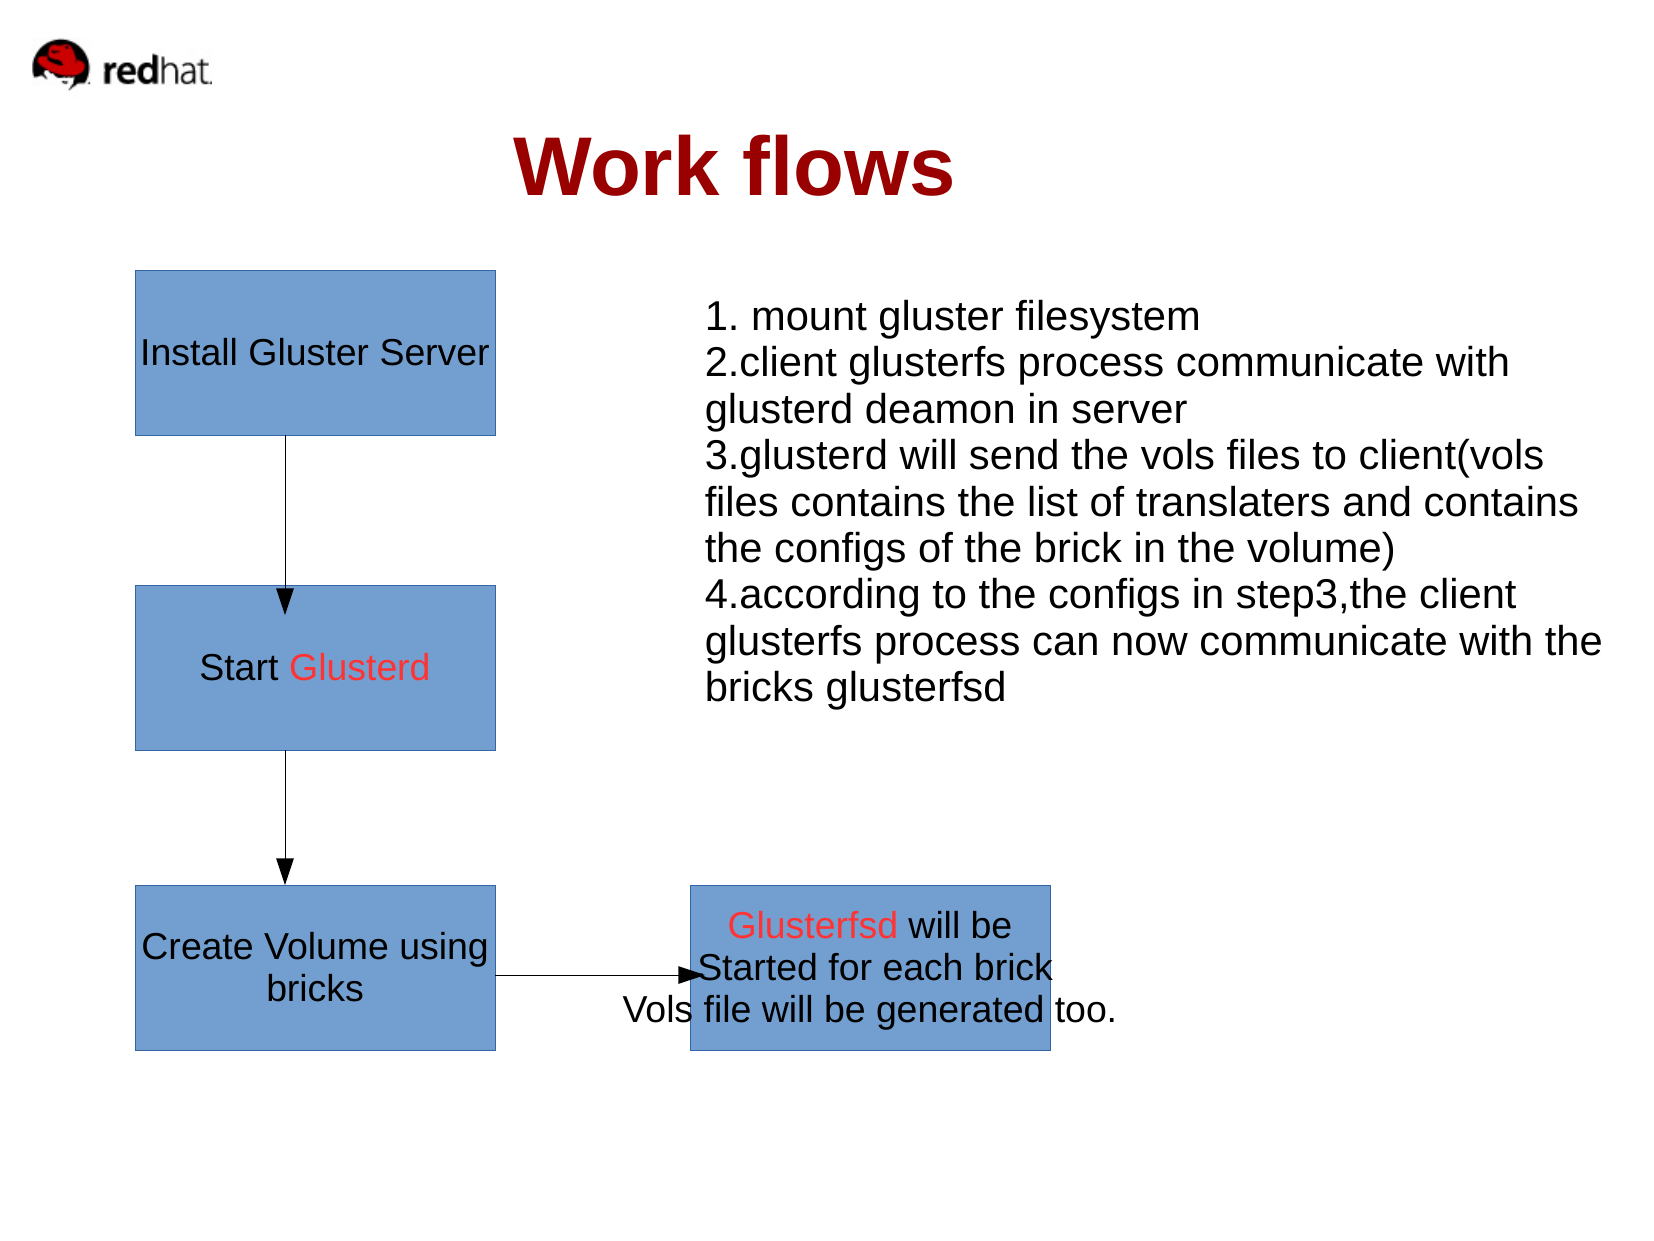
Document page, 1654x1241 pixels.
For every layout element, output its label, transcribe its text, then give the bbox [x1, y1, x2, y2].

text_box Glusterfsd will be Started for each brick Vols file will be generated too. [690, 885, 1051, 1051]
text_box Install Gluster Server [135, 270, 496, 436]
text_box 1. mount gluster filesystem 2.client glusterfs process communicate with glusterd deamon in server 3.glusterd will send the vols files to client(vols files contains the list of translaters and contains the configs of the brick in the volume) 4.according to the configs in step3,the client glusterfs process can now communicate with the bricks glusterfsd [690, 285, 1636, 781]
text_box Start Glusterd [135, 585, 496, 751]
text_box Create Volume using bricks [135, 885, 496, 1051]
picture [31, 37, 212, 98]
text_box Work flows [150, 112, 1313, 226]
